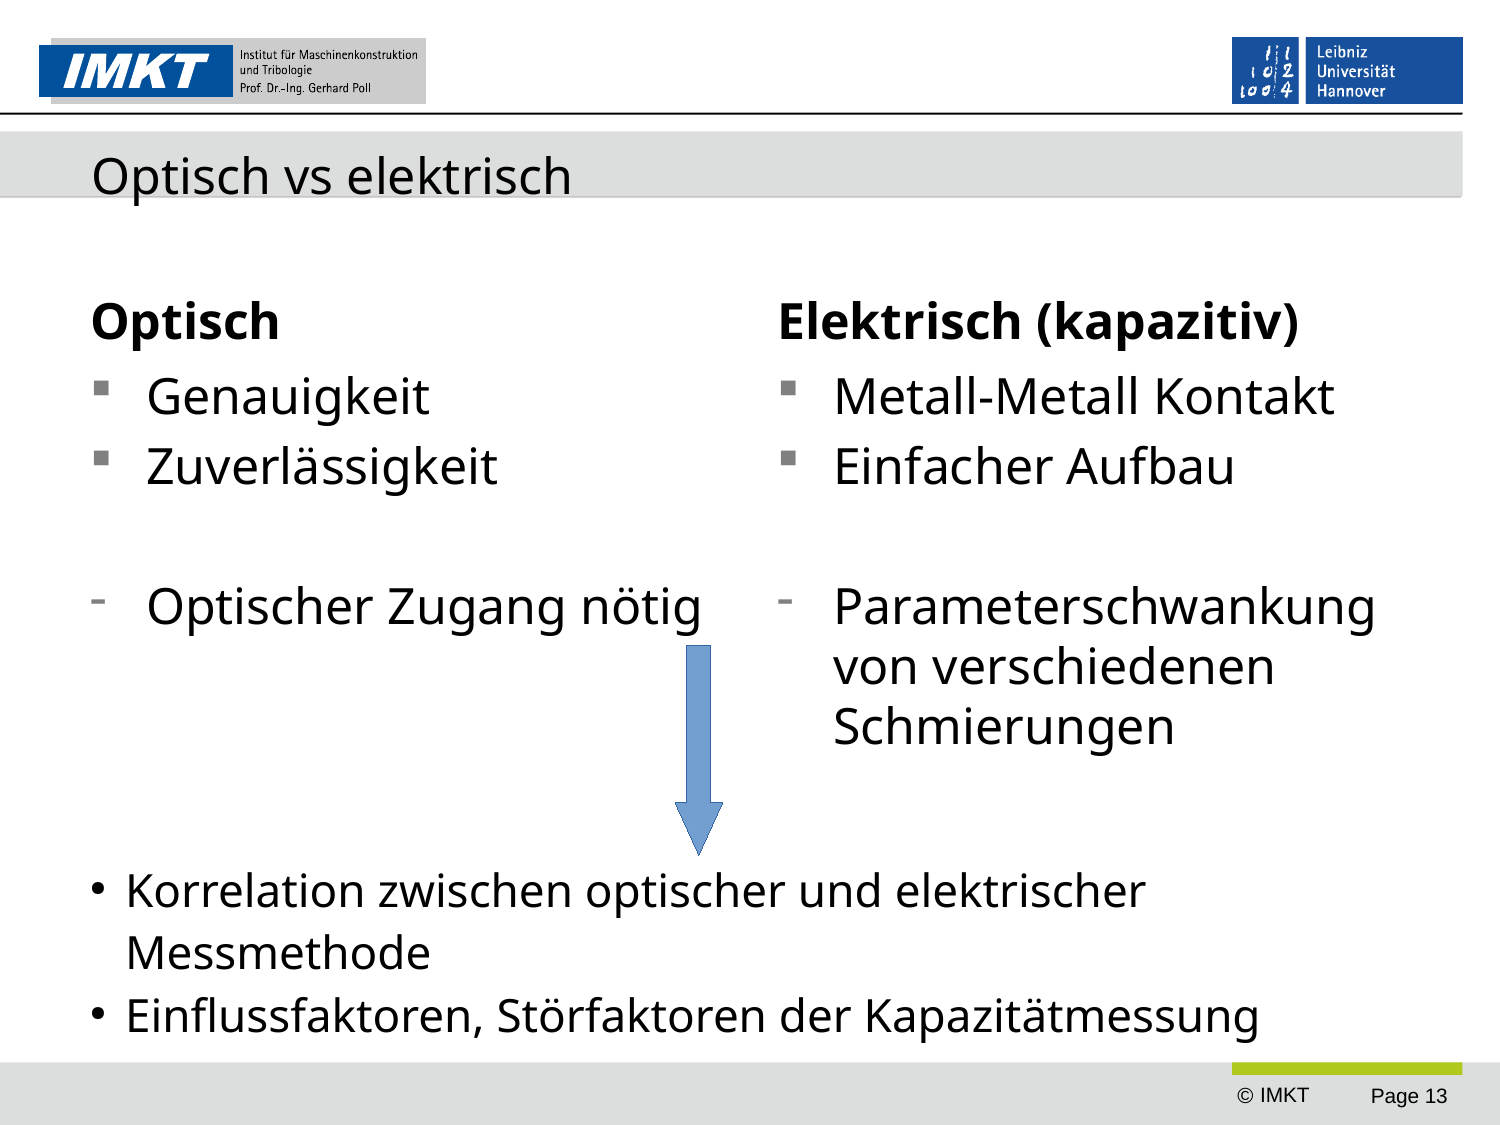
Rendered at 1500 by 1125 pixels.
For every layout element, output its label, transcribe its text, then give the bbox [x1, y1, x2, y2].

list Metall-Metall Kontakt Einfacher Aufbau Parameterschwankung von verschiedenen Schmierungen [761, 356, 1425, 1005]
text_box Korrelation zwischen optischer und elektrischer Messmethode Einflussfaktoren, Störfaktoren der Kapazitätmessung [75, 850, 1336, 1018]
list Genauigkeit Zuverlässigkeit Optischer Zugang nötig [75, 356, 738, 850]
list Optisch [75, 251, 738, 356]
picture [1232, 37, 1463, 104]
title Optisch vs elektrisch [76, 137, 1427, 325]
text_box [675, 645, 723, 856]
list Elektrisch (kapazitiv) [761, 251, 1425, 356]
